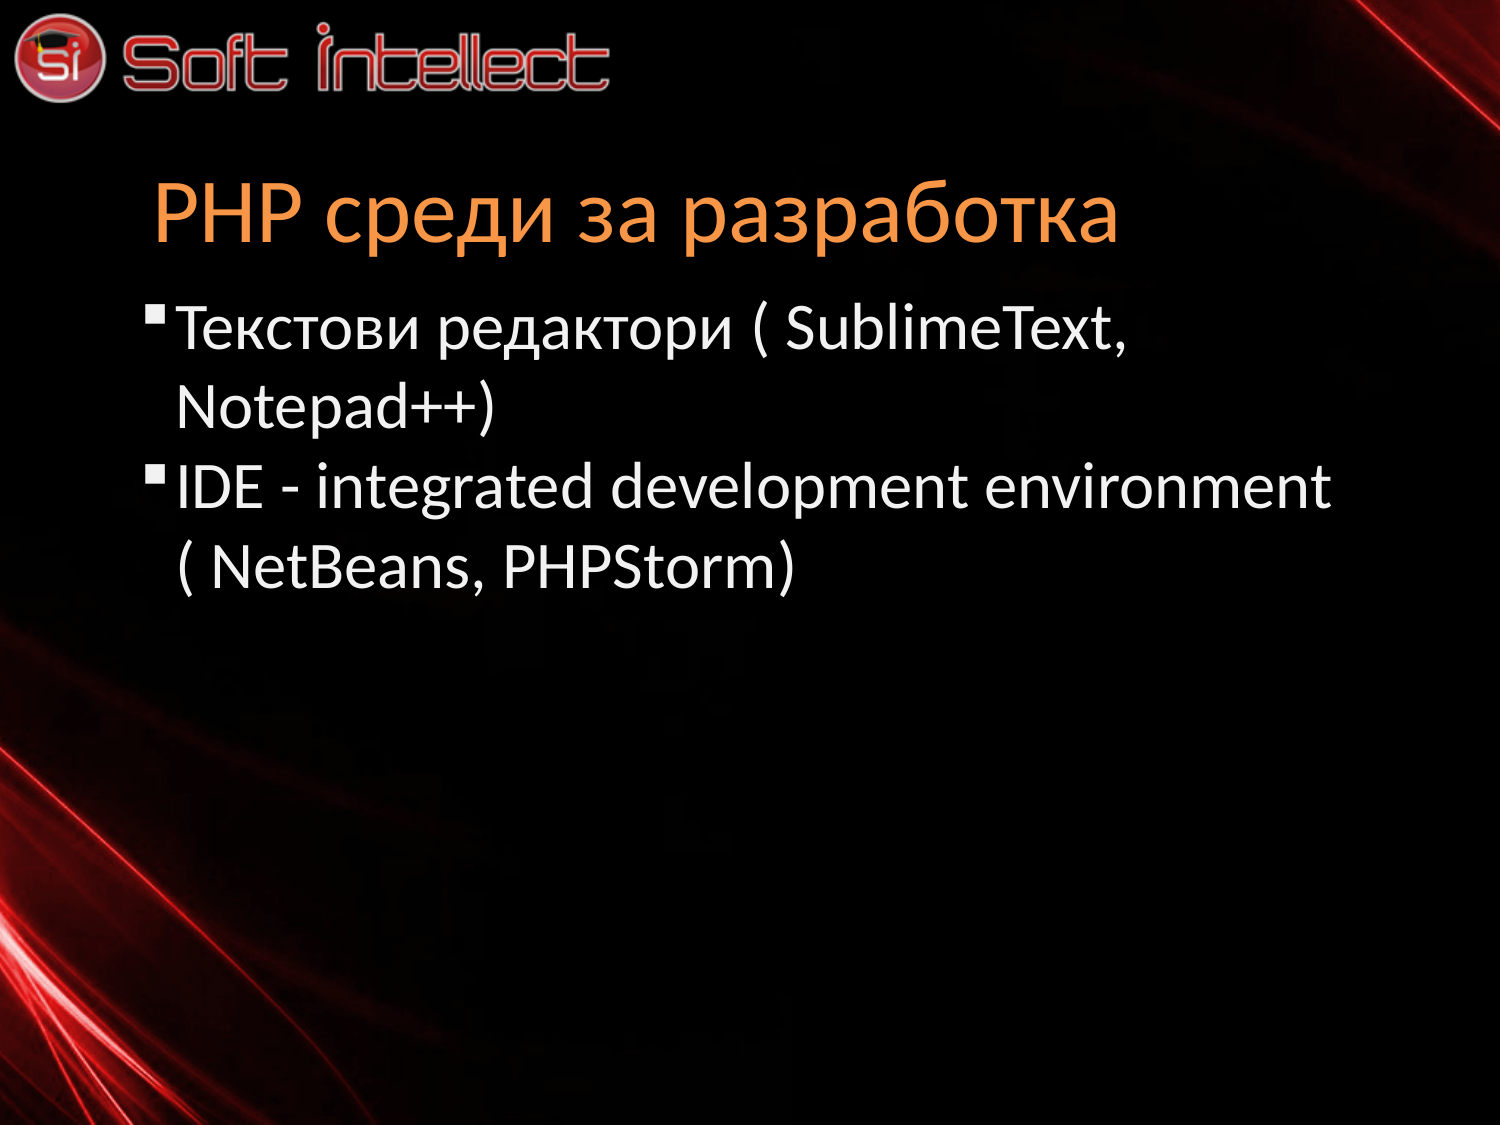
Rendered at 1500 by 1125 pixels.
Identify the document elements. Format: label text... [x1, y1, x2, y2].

picture [0, 0, 1500, 1125]
text_box Текстови редактори ( SublimeText, Notepad++) IDE - integrated development environment ( NetBeans, PHPStorm) [124, 275, 1375, 1018]
text_box PHP среди за разработка [137, 112, 1488, 300]
